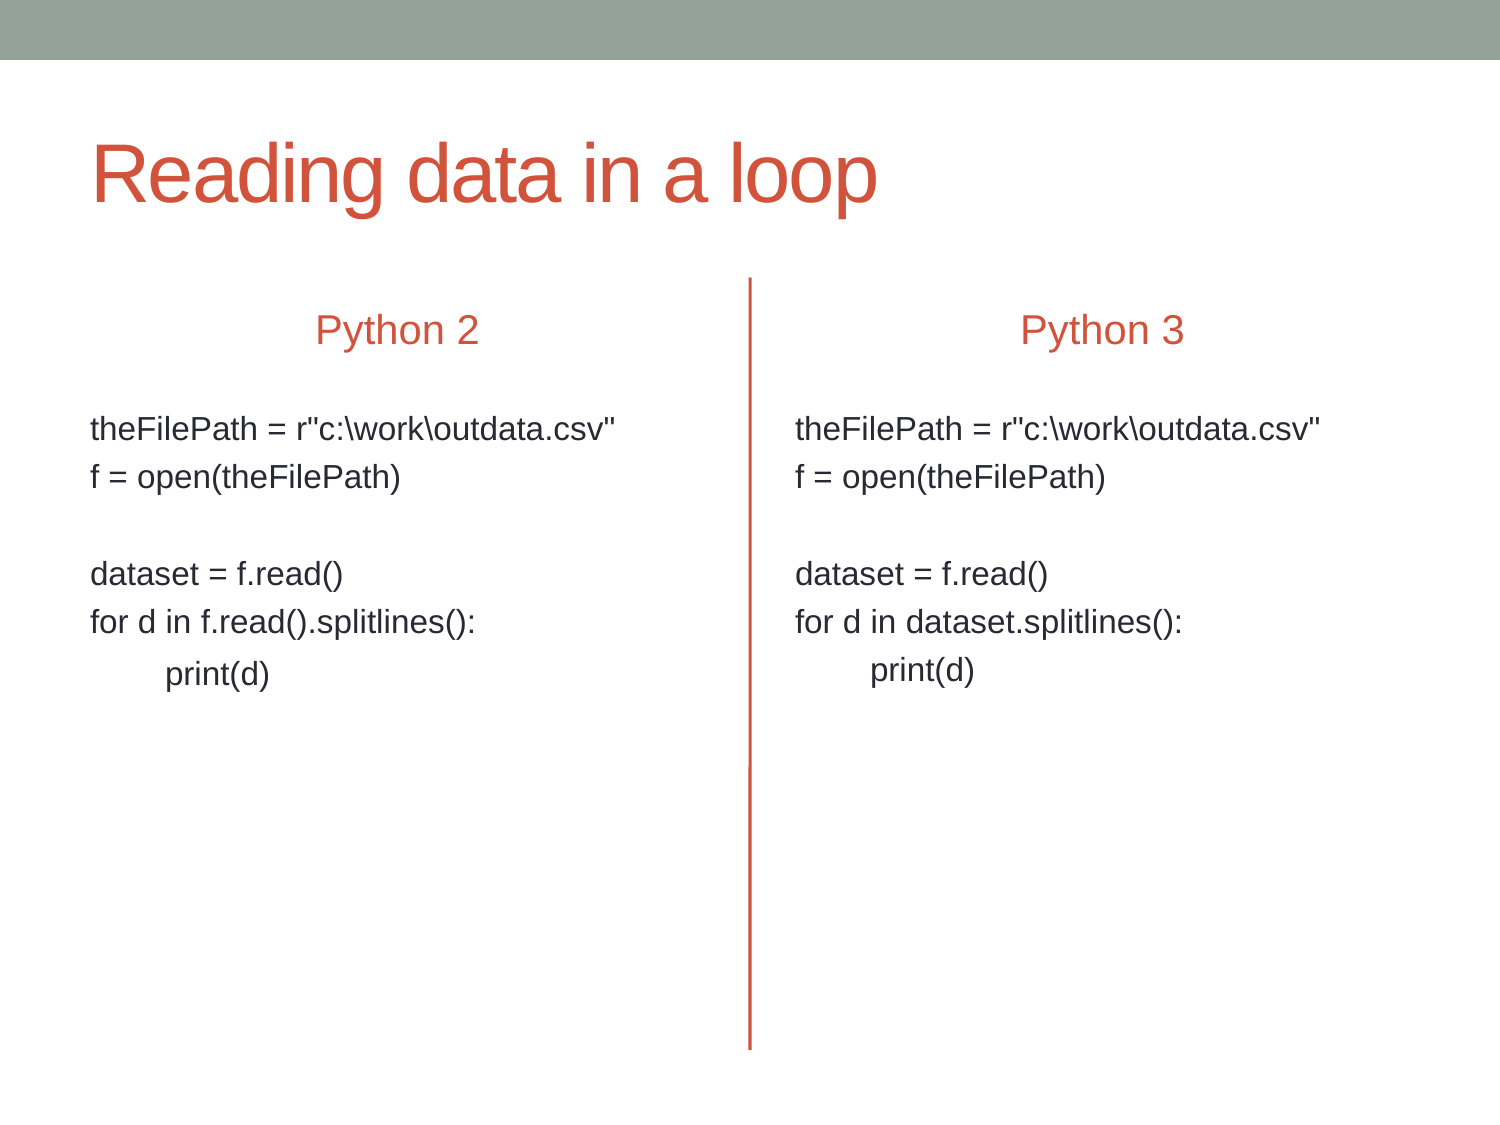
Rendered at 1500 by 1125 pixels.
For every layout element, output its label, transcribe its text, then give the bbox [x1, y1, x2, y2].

title Reading data in a loop [75, 87, 1426, 251]
list theFilePath = r"c:\work\outdata.csv" f = open(theFilePath) dataset = f.read() for d in dataset.splitlines(): print(d) [780, 399, 1426, 1049]
list Python 3 [780, 275, 1426, 380]
list Python 2 [75, 275, 721, 380]
list theFilePath = r"c:\work\outdata.csv" f = open(theFilePath) dataset = f.read() for d in f.read().splitlines(): print(d) [75, 399, 721, 1049]
